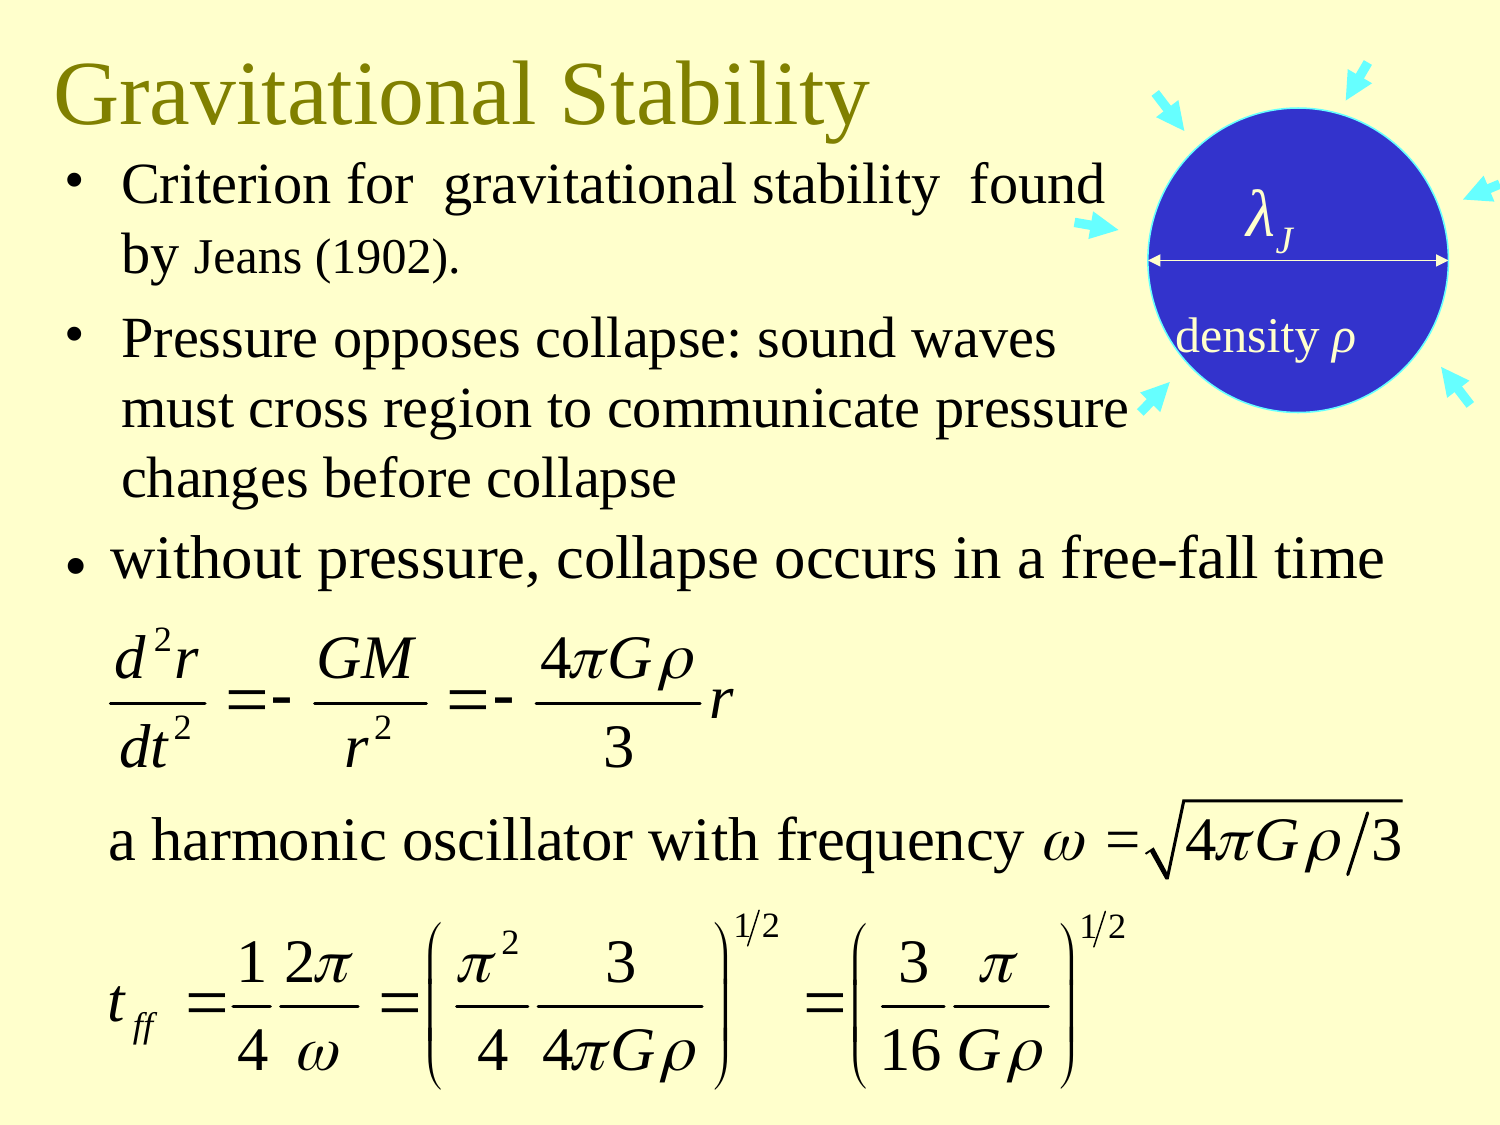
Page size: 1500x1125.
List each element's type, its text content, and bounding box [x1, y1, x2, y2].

text_box [1147, 108, 1449, 260]
chart [99, 524, 1438, 1101]
title Gravitational Stability [37, 37, 888, 138]
text_box density ρ [1160, 294, 1372, 371]
list Criterion for gravitational stability found by Jeans (1902). Pressure opposes collapse: sound waves must cross region to communicate pressure changes before collapse [50, 137, 1150, 688]
text_box λJ [1231, 162, 1308, 269]
text_box [1147, 261, 1449, 413]
